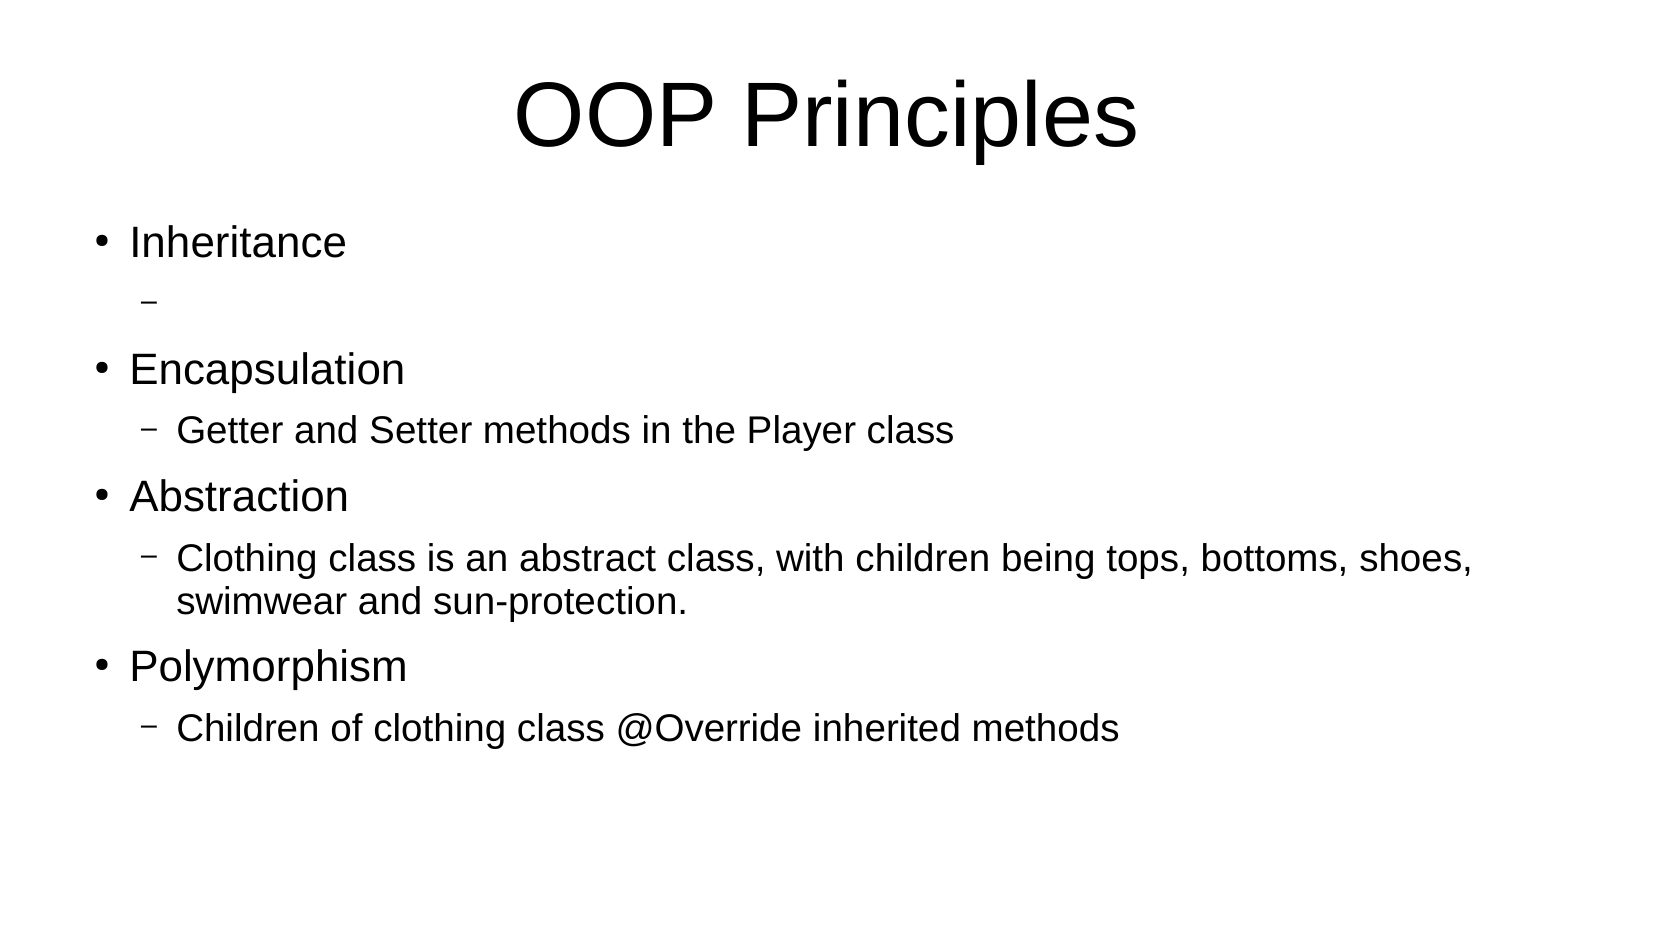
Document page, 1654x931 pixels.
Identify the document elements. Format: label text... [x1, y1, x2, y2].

list Inheritance Encapsulation Getter and Setter methods in the Player class Abstraction Clothing class is an abstract class, with children being tops, bottoms, shoes, swimwear and sun-protection. Polymorphism Children of clothing class @Override inherited methods [82, 217, 1571, 758]
title OOP Principles [82, 37, 1571, 193]
